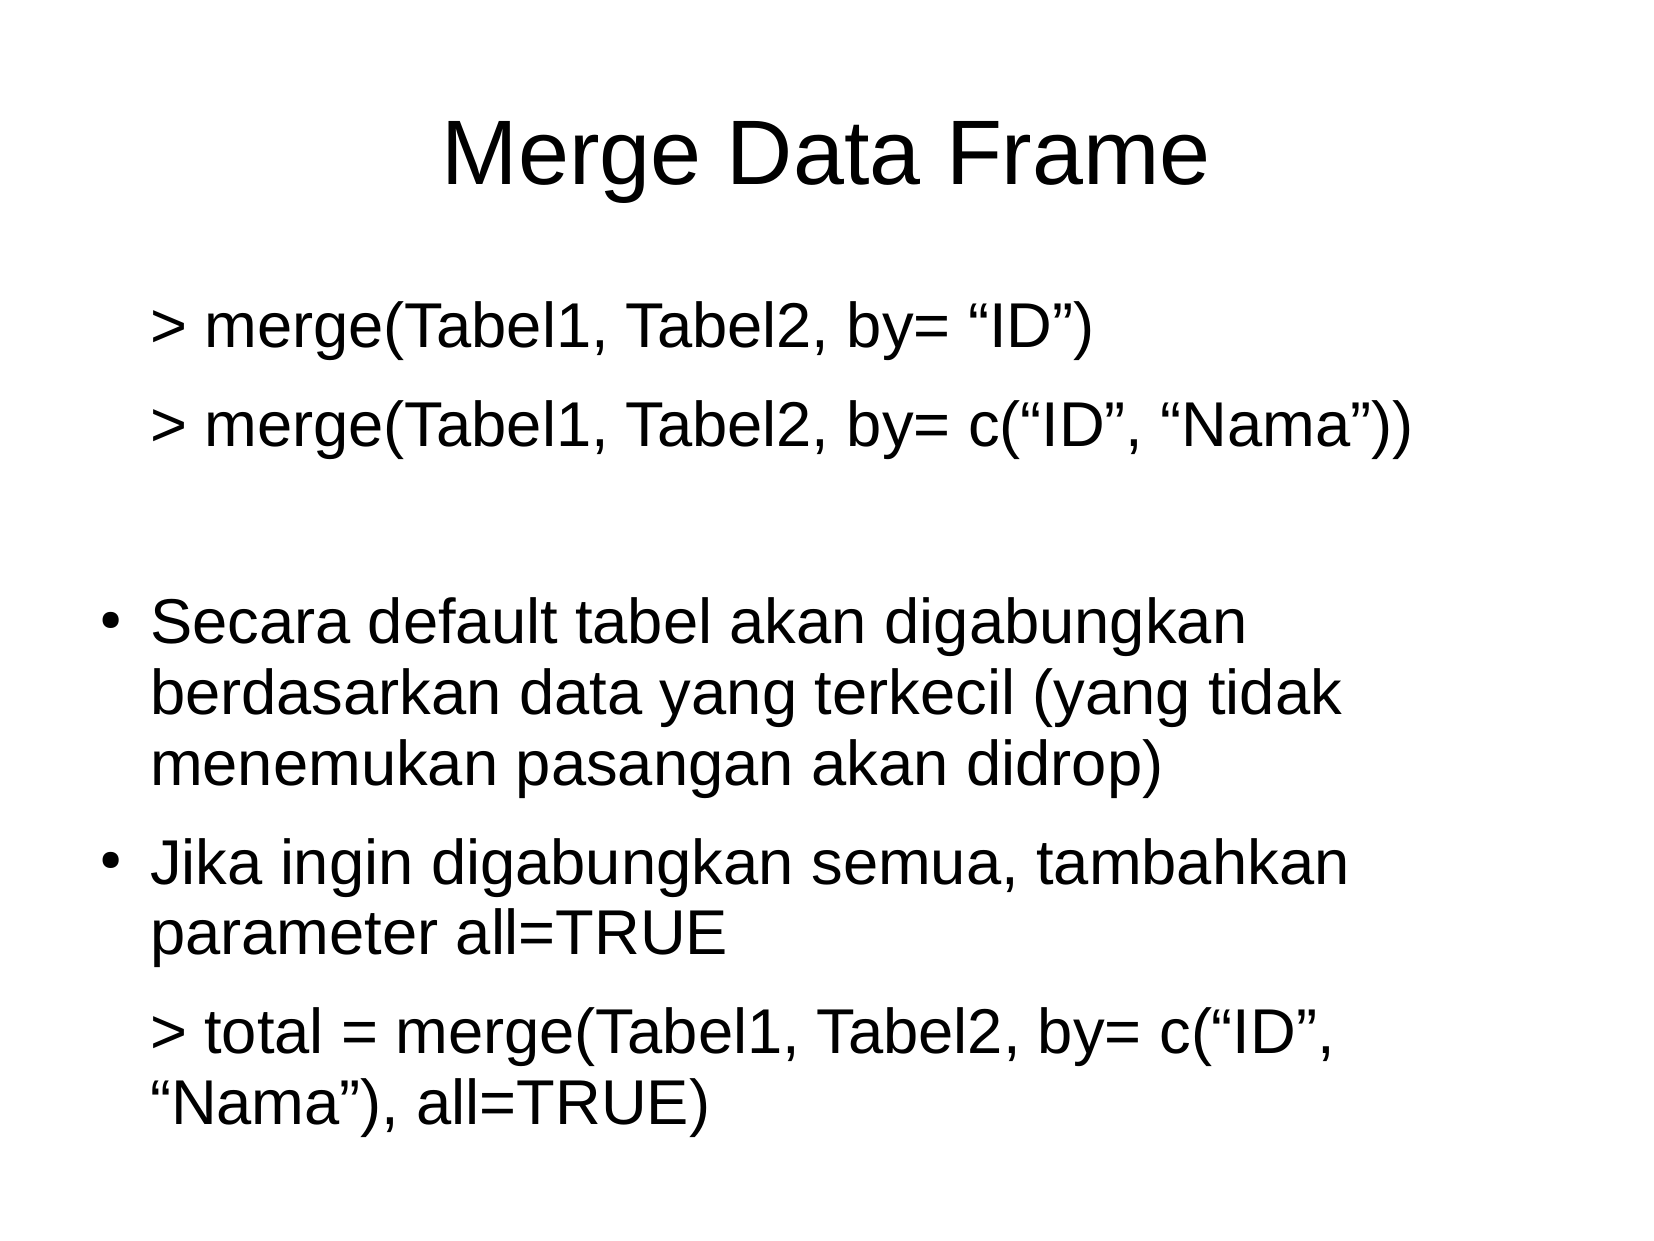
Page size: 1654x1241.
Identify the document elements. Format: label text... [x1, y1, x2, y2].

list > merge(Tabel1, Tabel2, by= “ID”) > merge(Tabel1, Tabel2, by= c(“ID”, “Nama”)) Secara default tabel akan digabungkan berdasarkan data yang terkecil (yang tidak menemukan pasangan akan didrop) Jika ingin digabungkan semua, tambahkan parameter all=TRUE > total = merge(Tabel1, Tabel2, by= c(“ID”, “Nama”), all=TRUE) [82, 290, 1571, 1141]
title Merge Data Frame [82, 49, 1571, 257]
